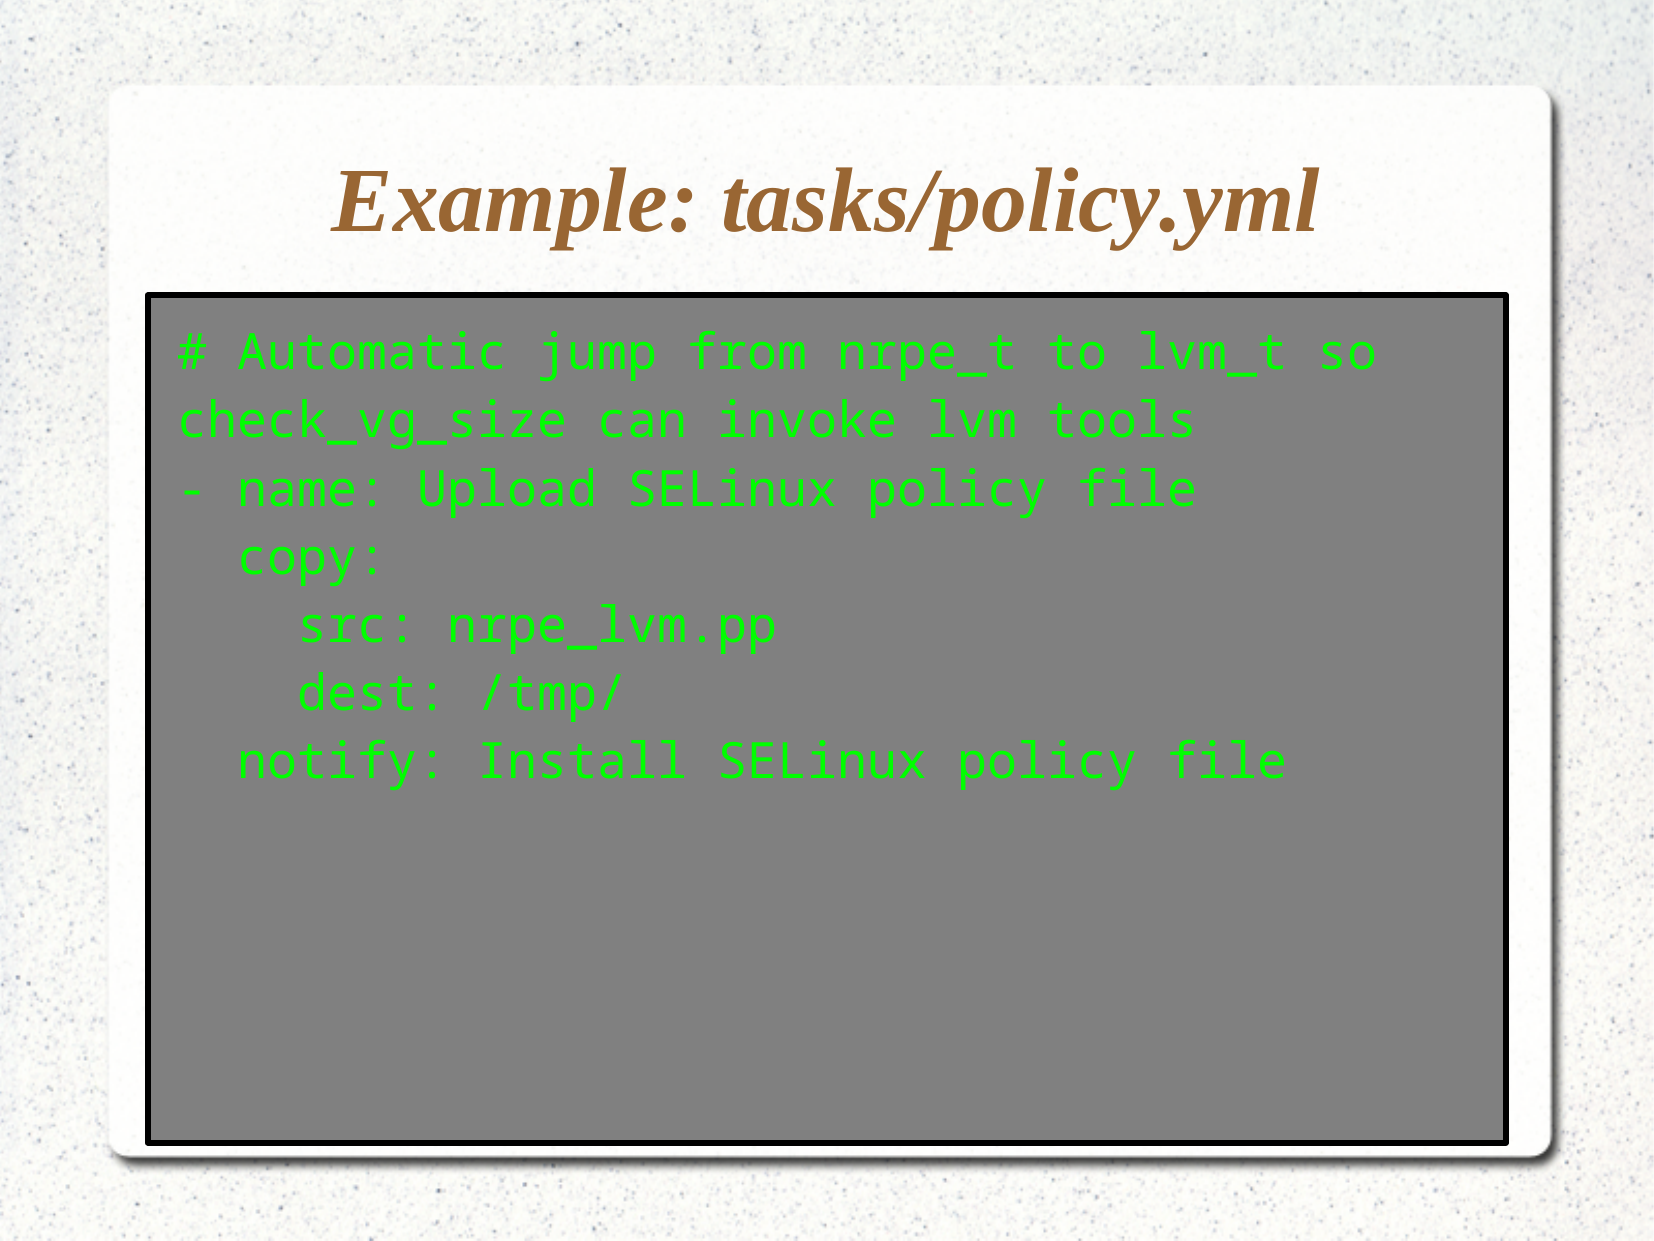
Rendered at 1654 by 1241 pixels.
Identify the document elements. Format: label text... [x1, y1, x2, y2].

picture [0, 0, 1654, 1241]
title Example: tasks/policy.yml [118, 96, 1536, 304]
text_box # Automatic jump from nrpe_t to lvm_t so check_vg_size can invoke lvm tools - name: Upload SELinux policy file copy: src: nrpe_lvm.pp dest: /tmp/ notify: Install SELinux policy file [147, 295, 1506, 1143]
